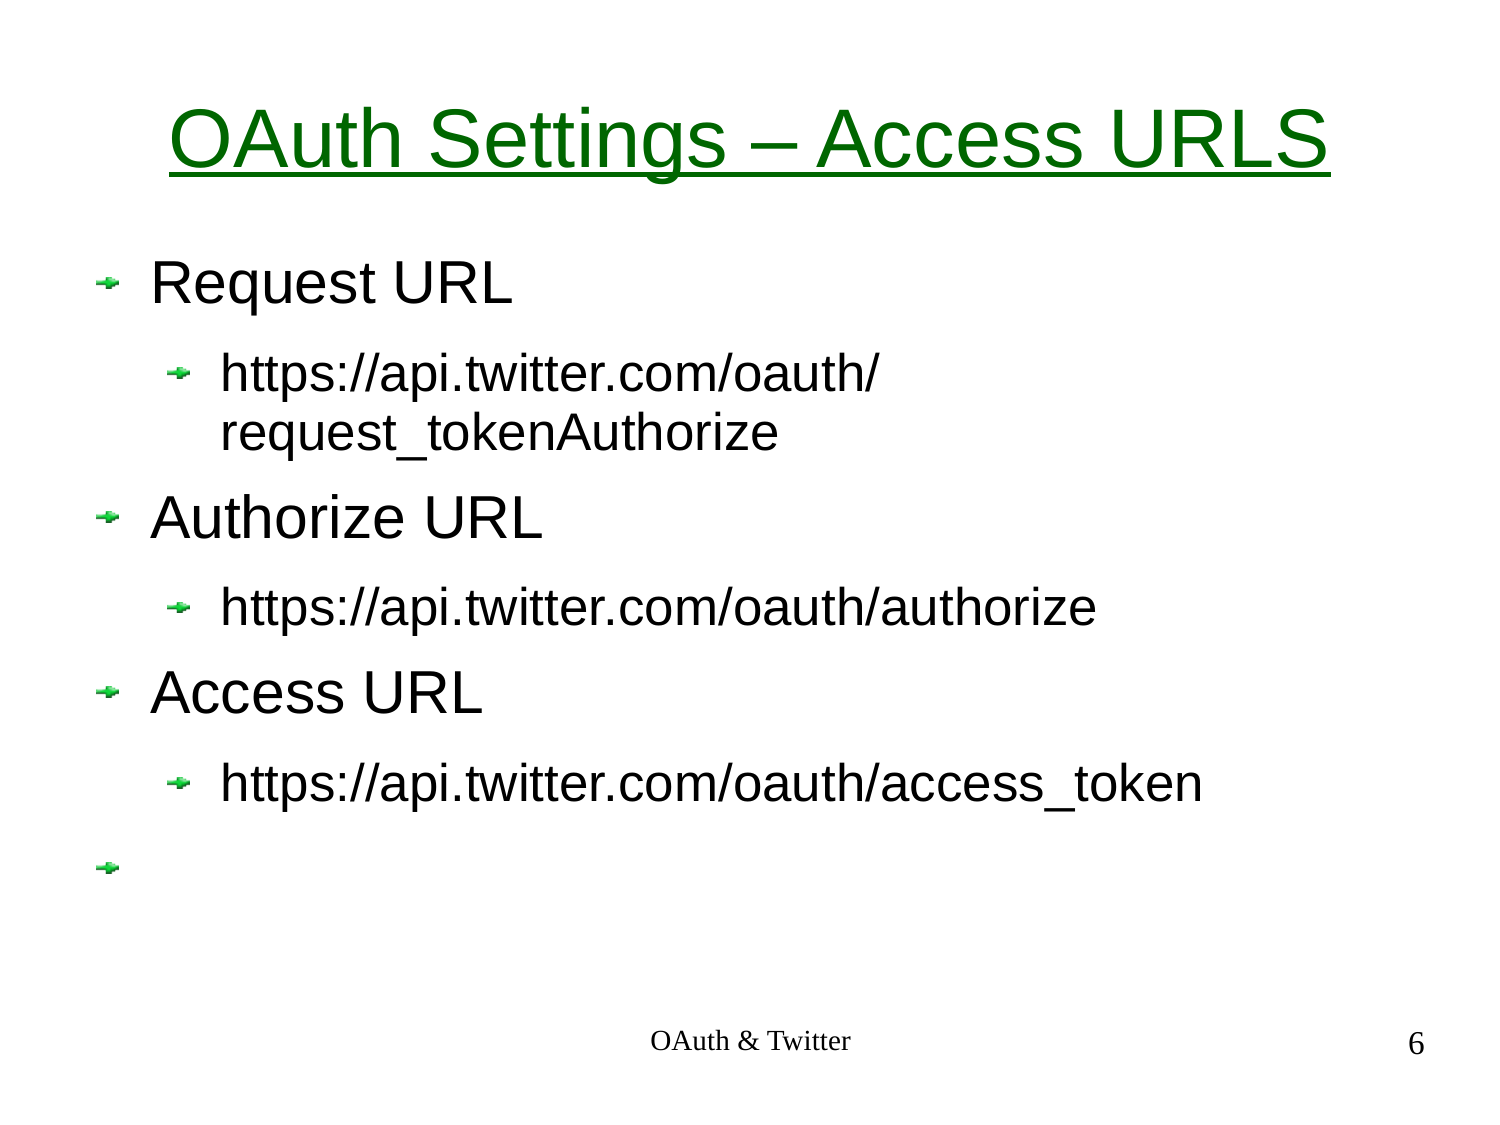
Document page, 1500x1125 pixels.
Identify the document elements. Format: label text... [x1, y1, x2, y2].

title OAuth Settings – Access URLS [75, 45, 1425, 233]
list Request URL https://api.twitter.com/oauth/request_tokenAuthorize Authorize URL https://api.twitter.com/oauth/authorize Access URL https://api.twitter.com/oauth/access_token [79, 248, 1430, 993]
